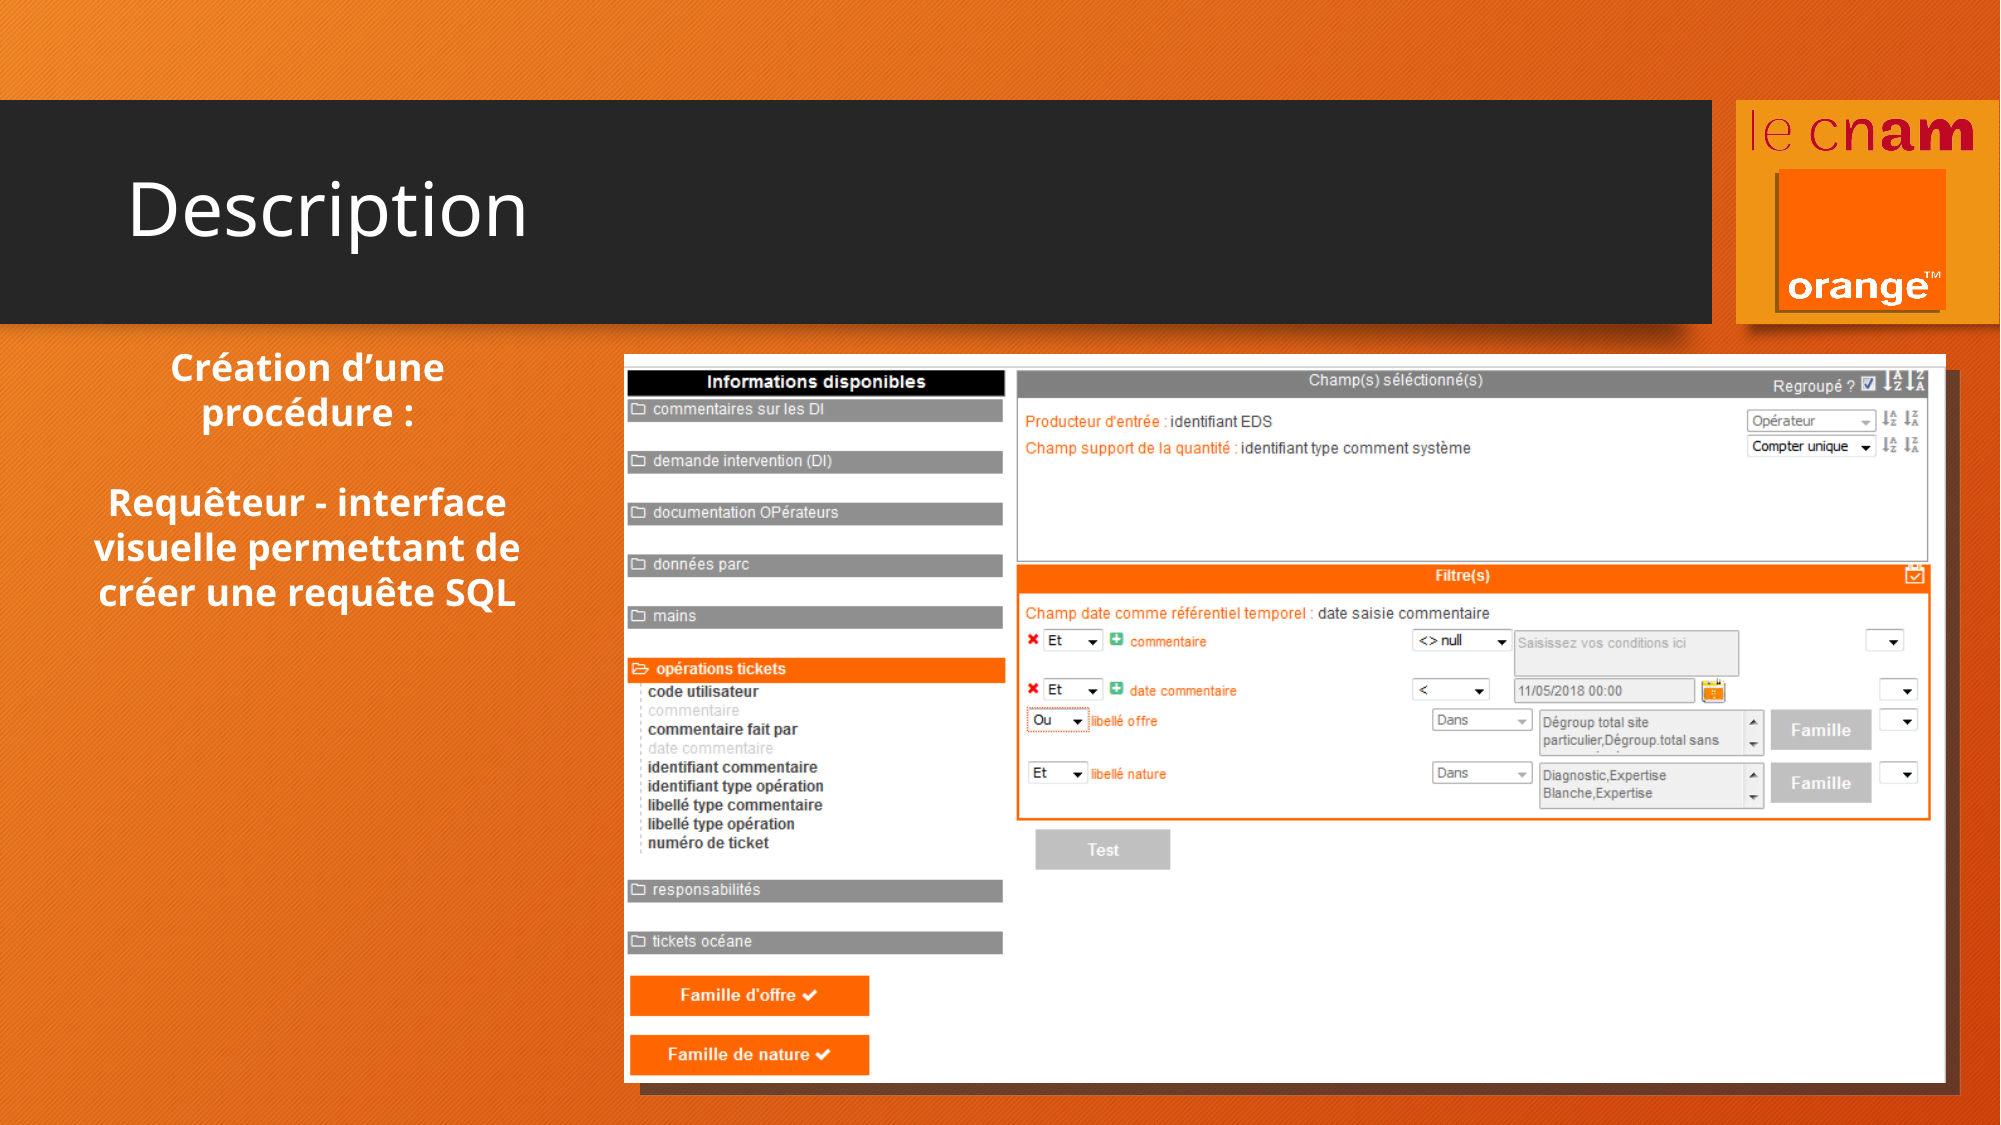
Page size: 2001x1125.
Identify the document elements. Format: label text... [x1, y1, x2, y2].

title Description [111, 123, 1689, 301]
text_box Création d’une procédure : Requêteur - interface visuelle permettant de créer une requête SQL [79, 336, 607, 624]
picture [1779, 169, 1946, 310]
picture [1752, 110, 1973, 151]
picture [624, 354, 1946, 1083]
